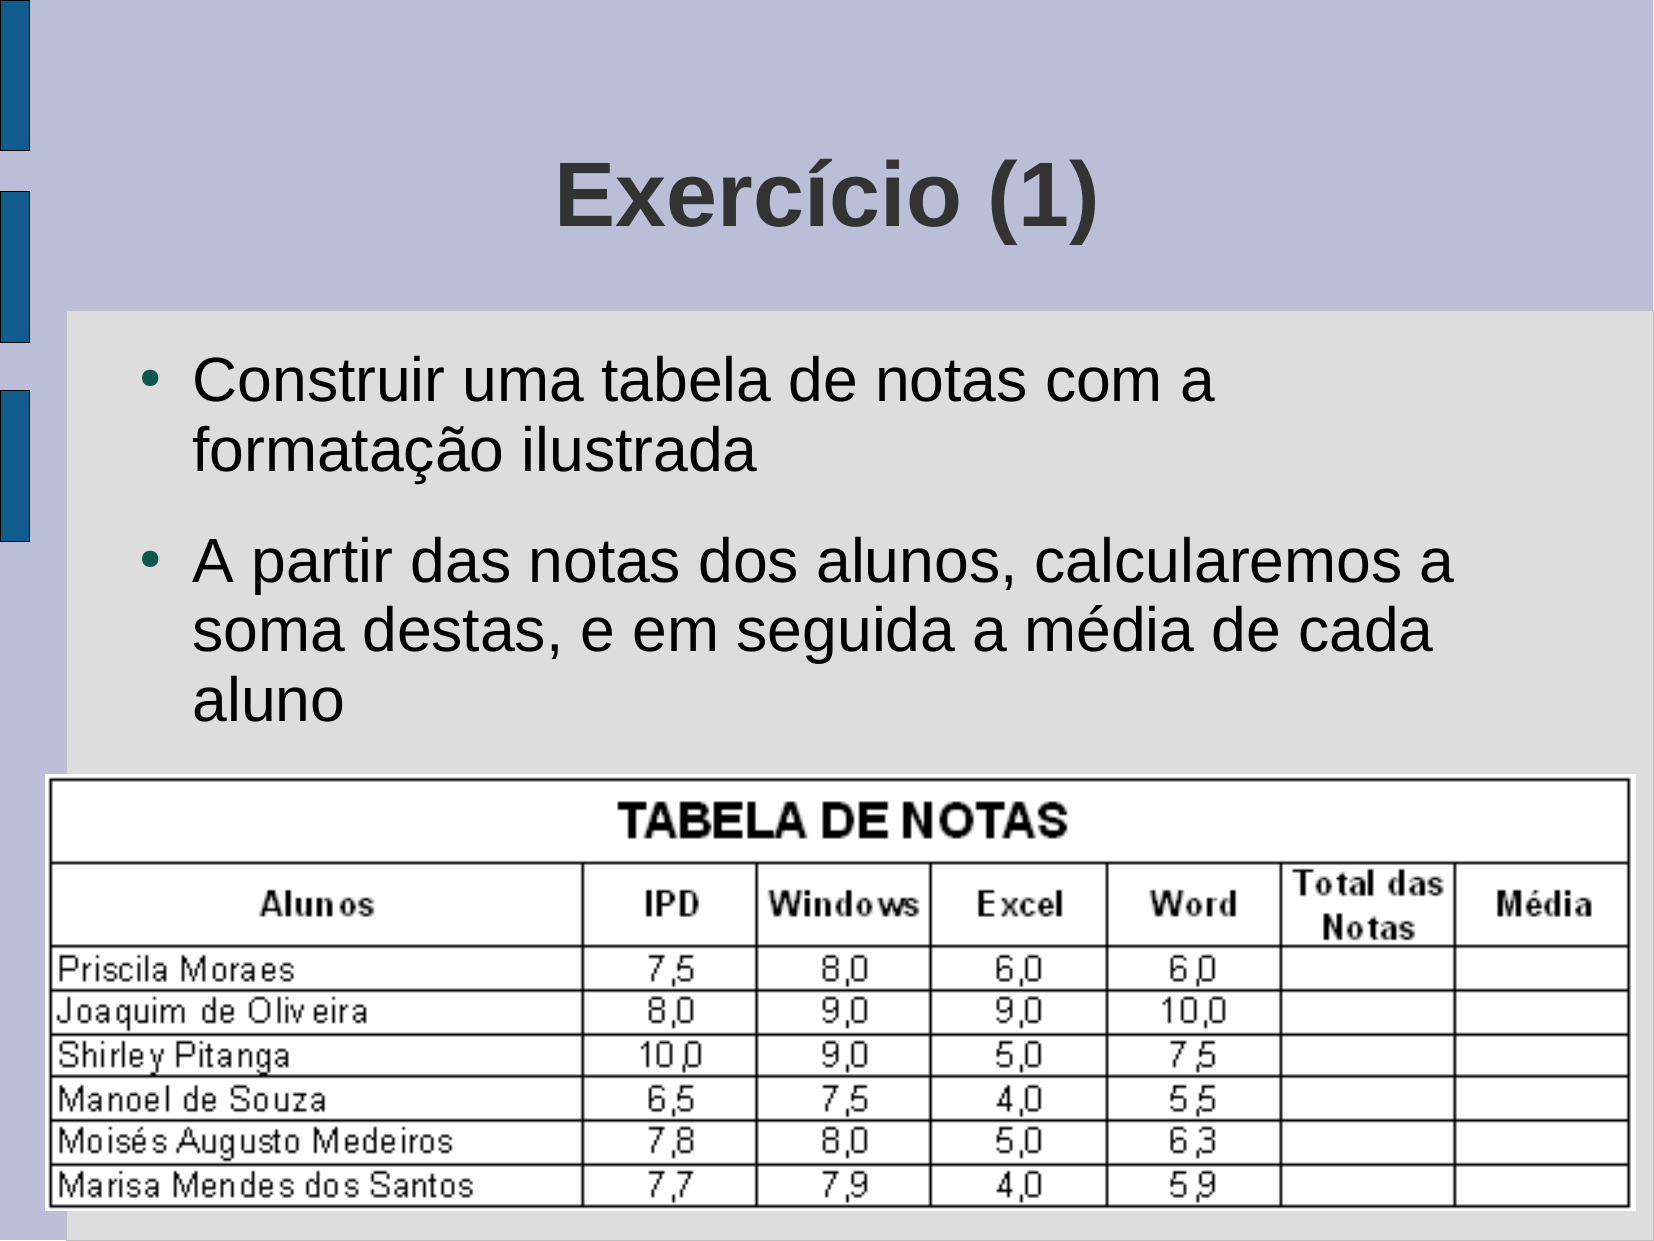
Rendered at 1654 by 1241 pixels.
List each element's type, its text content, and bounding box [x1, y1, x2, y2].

picture [45, 774, 1636, 1211]
title Exercício (1) [121, 98, 1534, 291]
list Construir uma tabela de notas com a formatação ilustrada A partir das notas dos alunos, calcularemos a soma destas, e em seguida a média de cada aluno [121, 344, 1534, 774]
